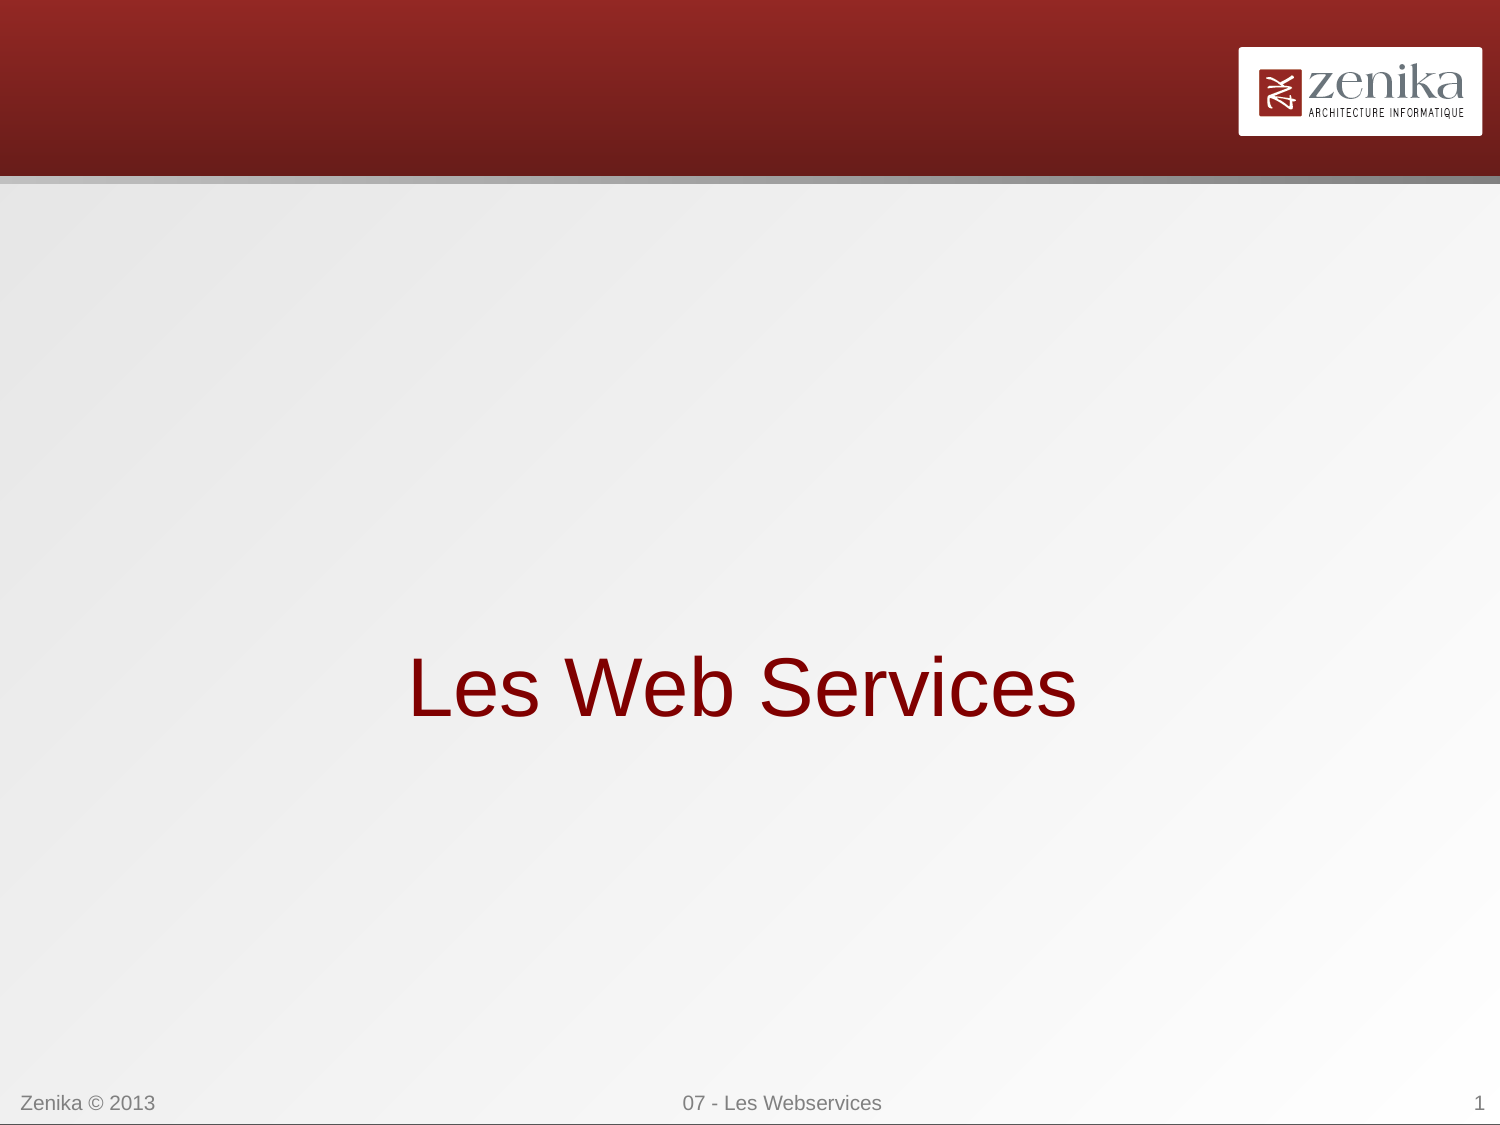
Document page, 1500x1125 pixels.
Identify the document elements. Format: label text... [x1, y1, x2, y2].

text_box Les Web Services [50, 249, 1435, 1079]
picture [1257, 58, 1464, 125]
